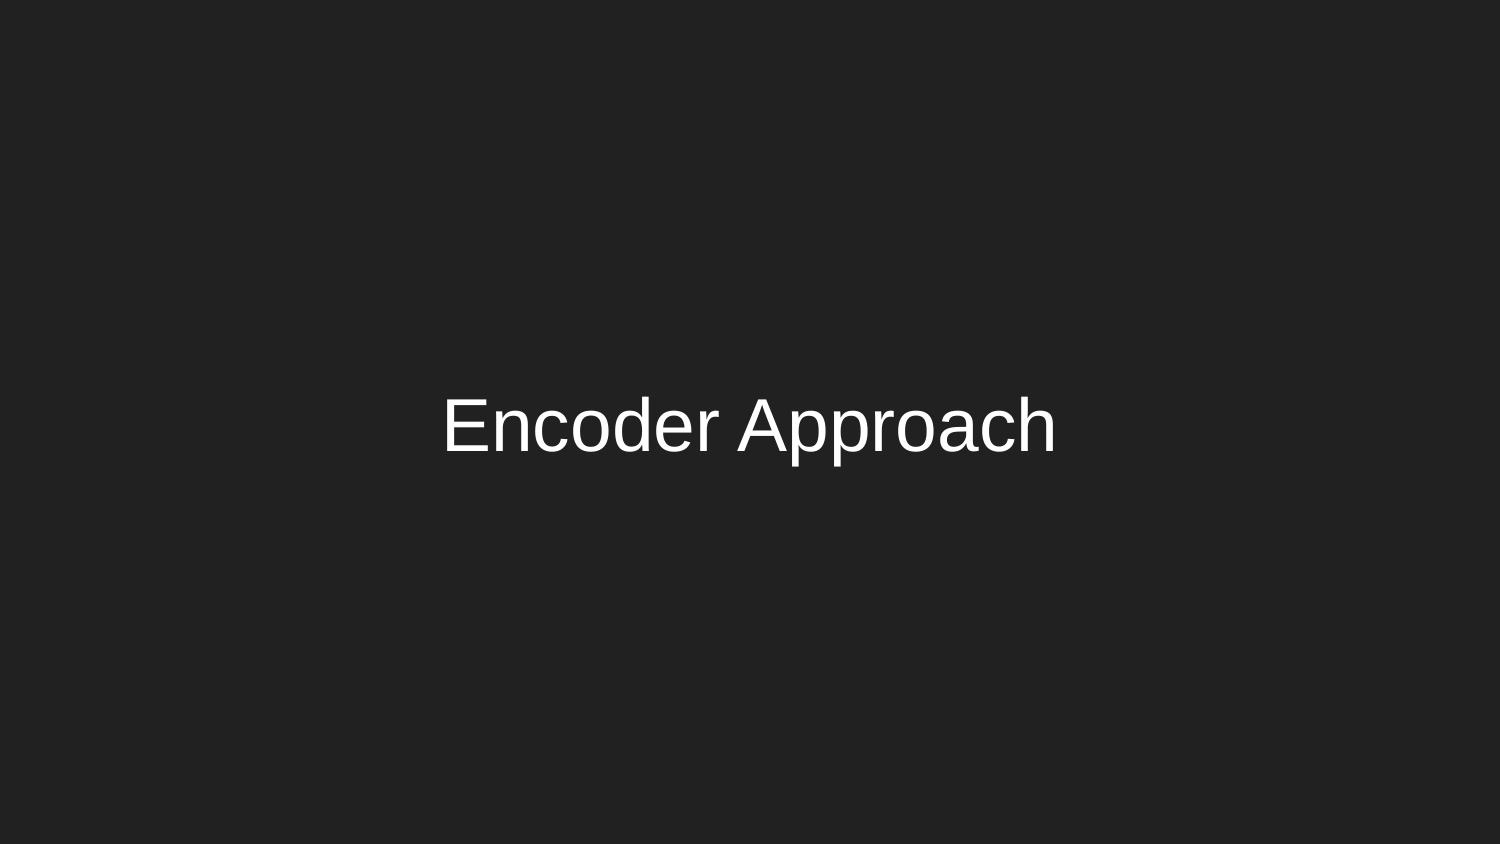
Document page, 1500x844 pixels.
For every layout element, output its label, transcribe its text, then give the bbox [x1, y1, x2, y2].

title Encoder Approach [51, 352, 1449, 491]
